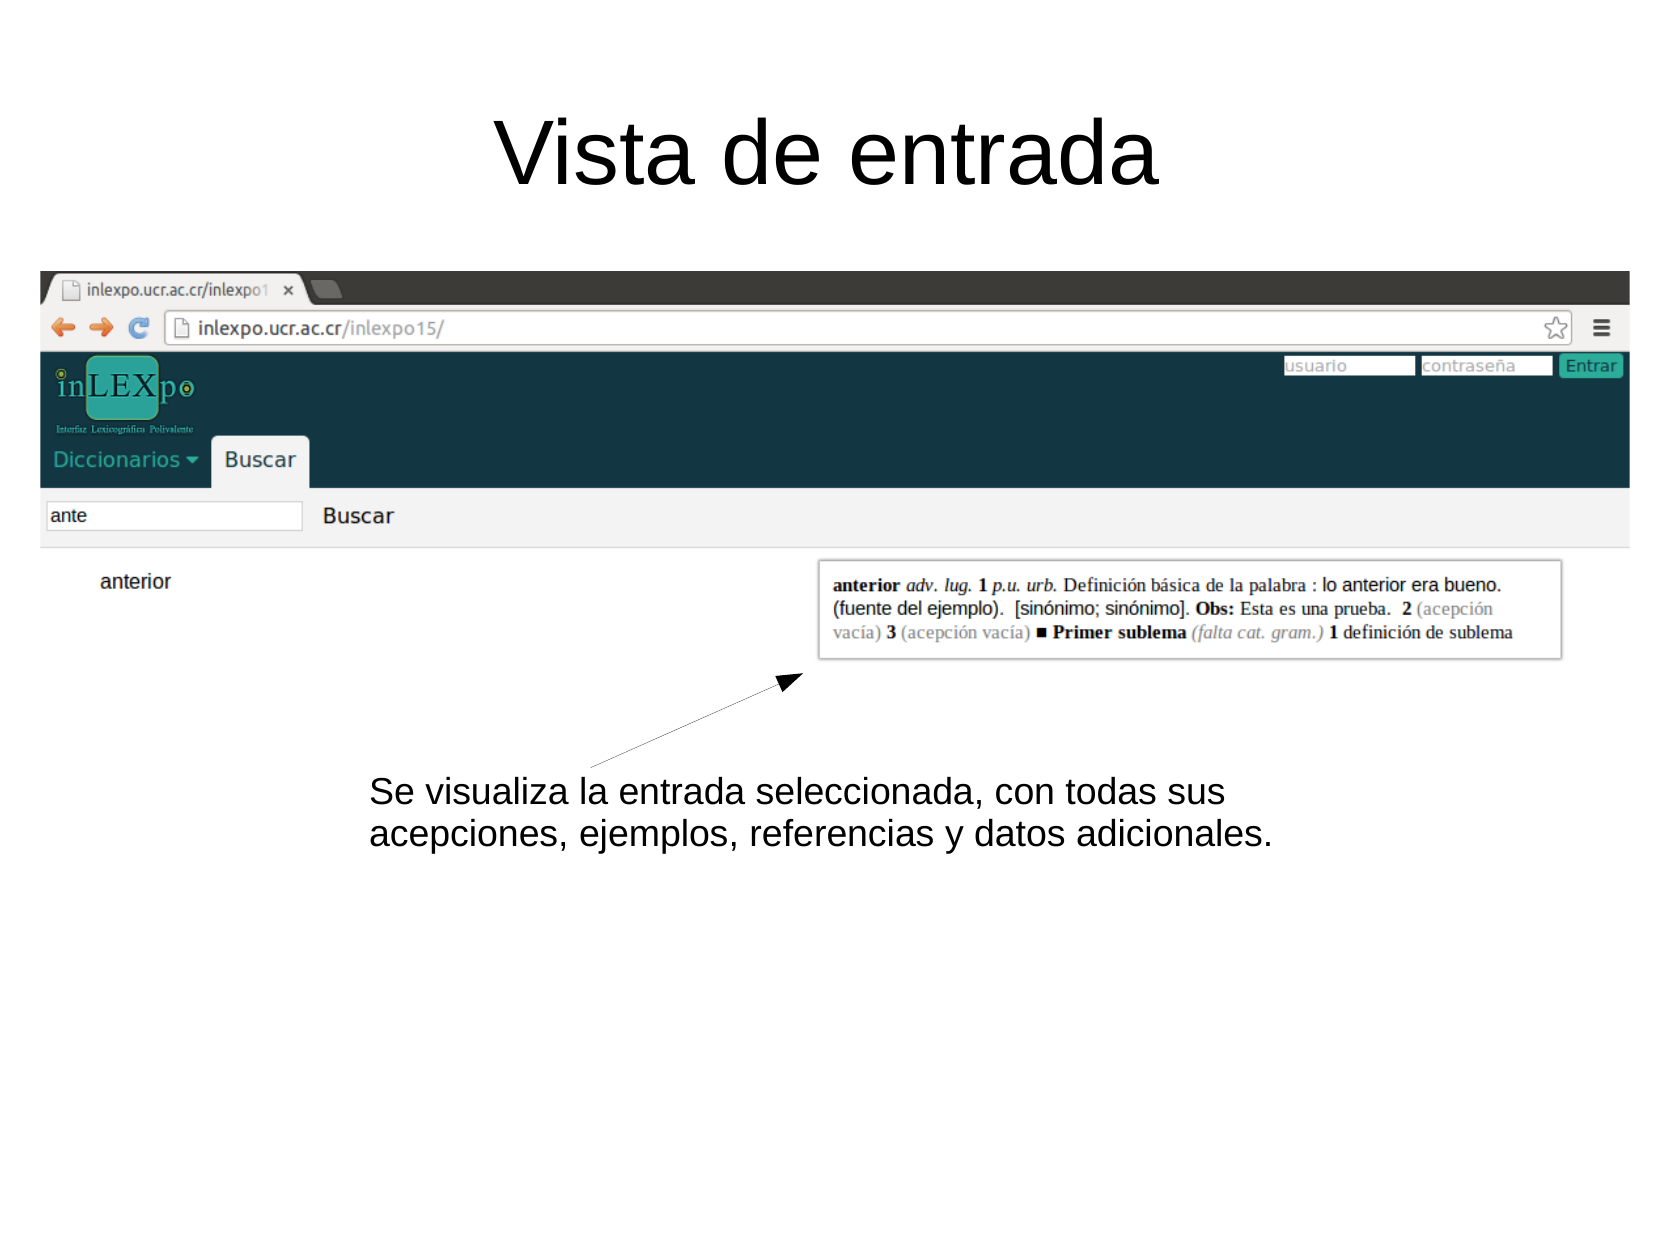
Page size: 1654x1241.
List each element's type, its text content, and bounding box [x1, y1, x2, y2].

title Vista de entrada [82, 49, 1571, 257]
text_box Se visualiza la entrada seleccionada, con todas sus acepciones, ejemplos, referencias y datos adicionales. [354, 763, 1289, 863]
picture [40, 271, 1630, 1085]
